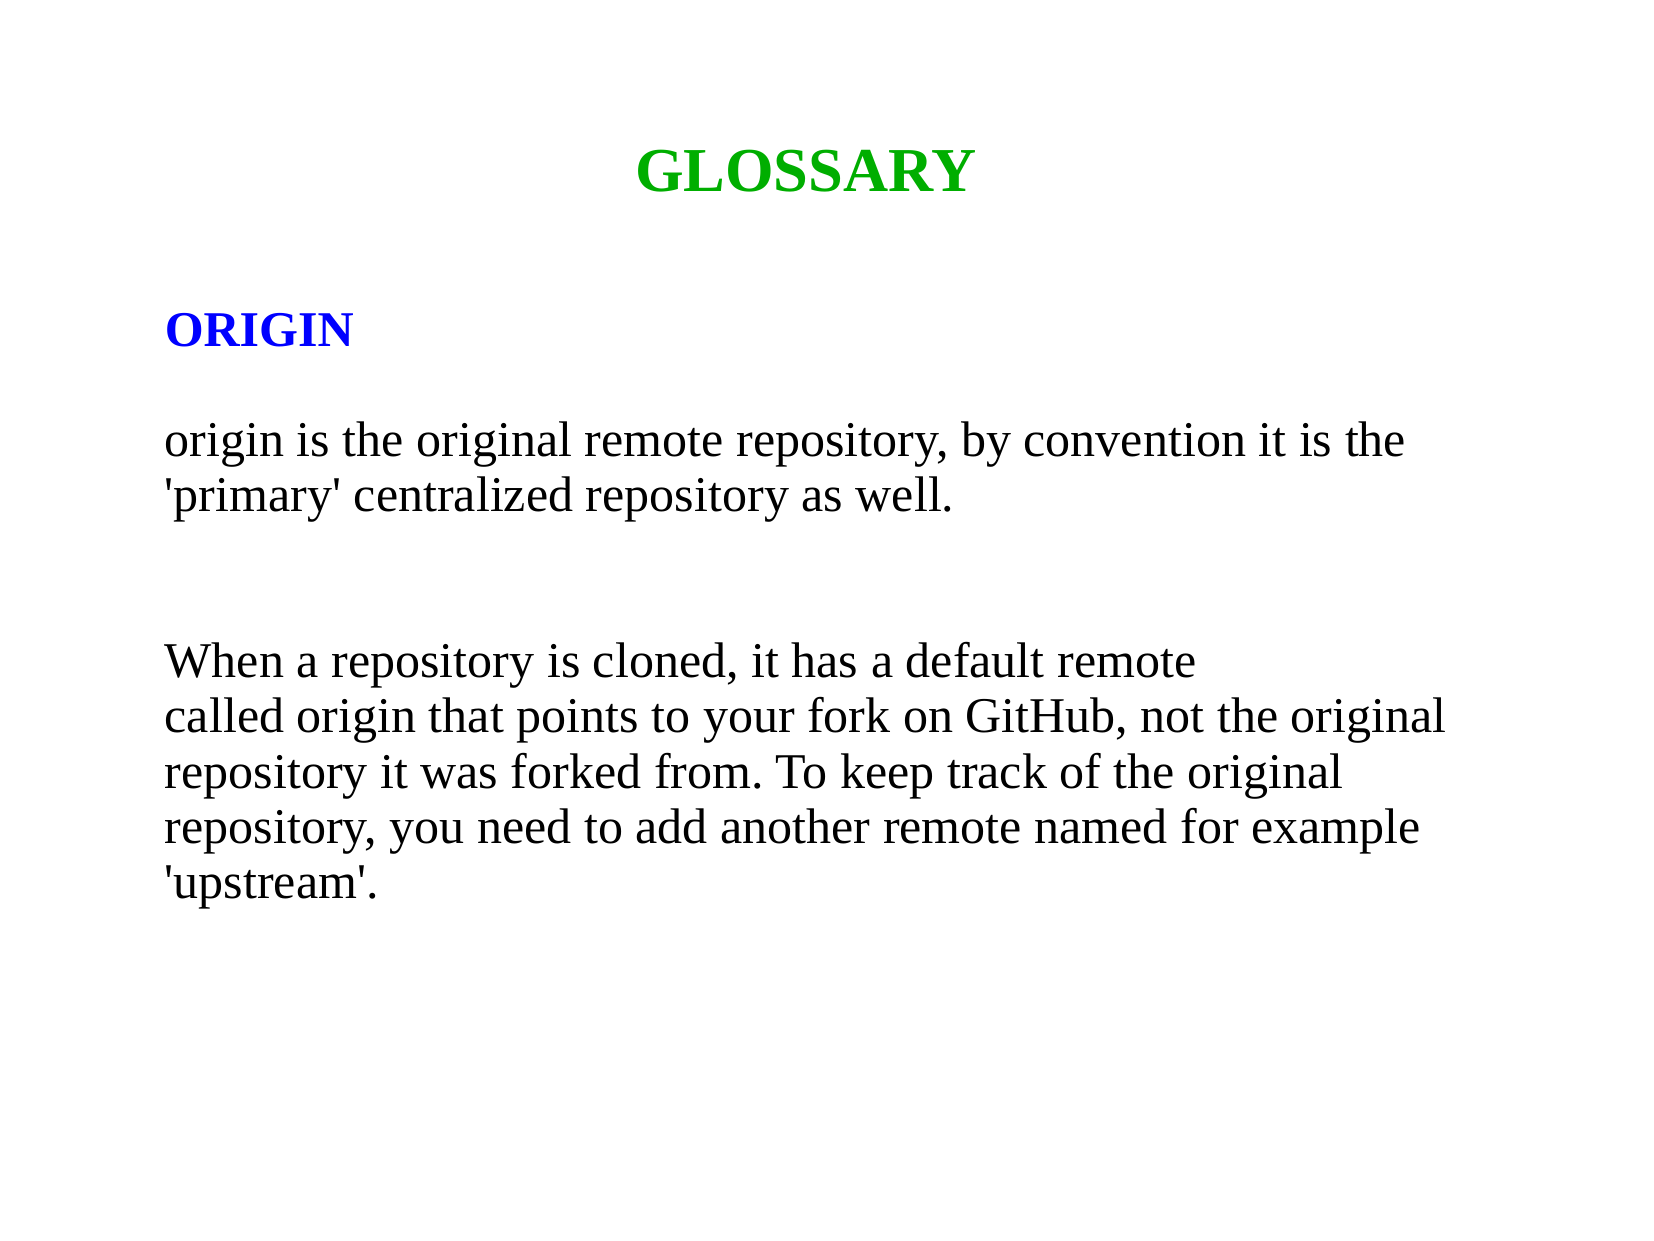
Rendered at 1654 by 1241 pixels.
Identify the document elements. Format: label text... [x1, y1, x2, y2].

text_box GLOSSARY ORIGIN origin is the original remote repository, by convention it is the 'primary' centralized repository as well. When a repository is cloned, it has a default remote called origin that points to your fork on GitHub, not the original repository it was forked from. To keep track of the original repository, you need to add another remote named for example 'upstream'. [150, 45, 1516, 1186]
